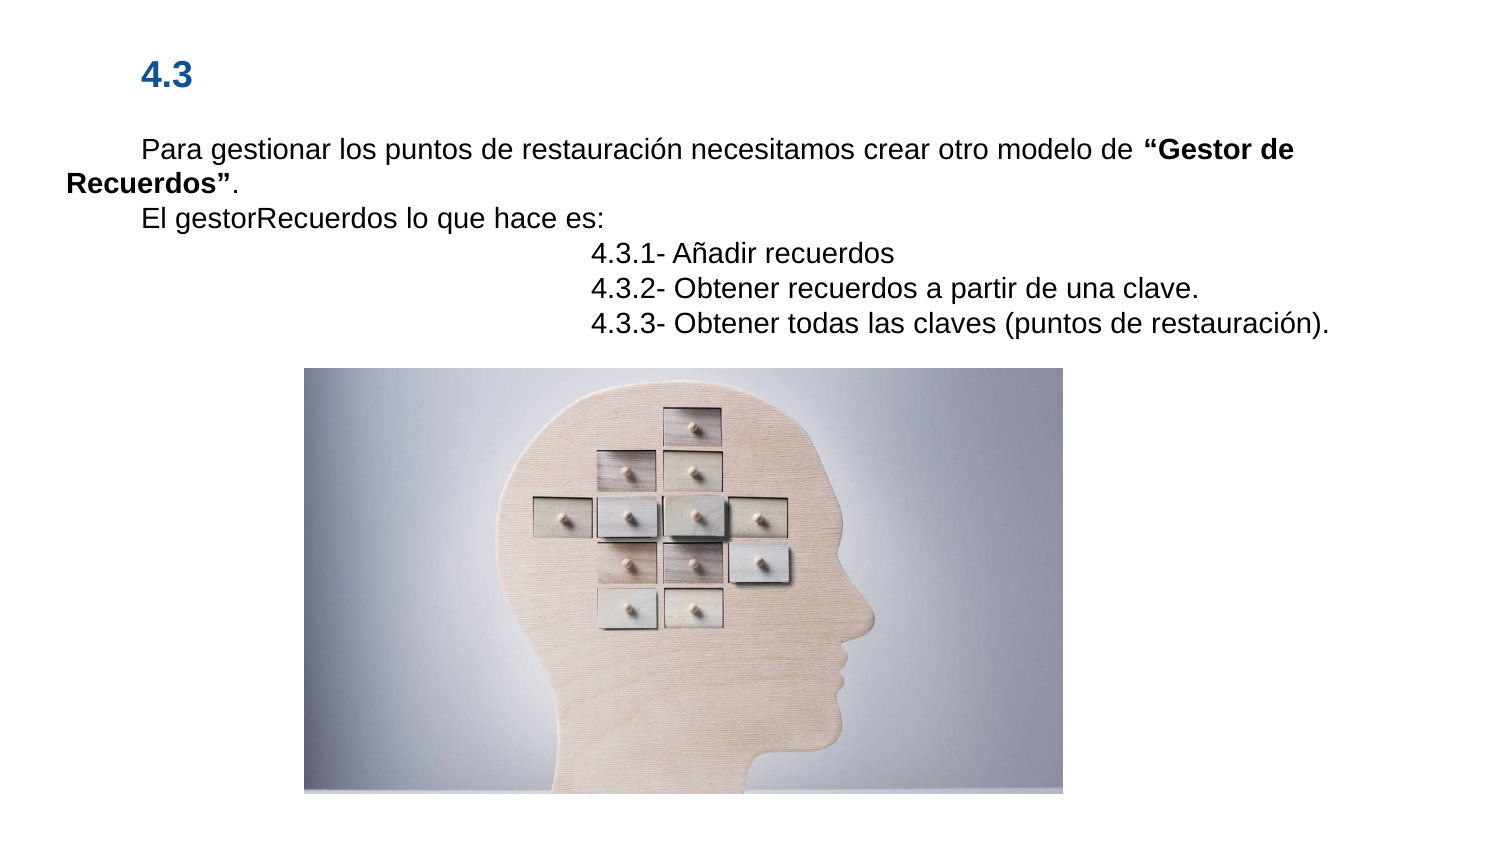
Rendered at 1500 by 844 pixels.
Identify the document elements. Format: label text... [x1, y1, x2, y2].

list 4.3 Para gestionar los puntos de restauración necesitamos crear otro modelo de “Gestor de Recuerdos”. El gestorRecuerdos lo que hace es: 4.3.1- Añadir recuerdos 4.3.2- Obtener recuerdos a partir de una clave. 4.3.3- Obtener todas las claves (puntos de restauración). [51, 34, 1449, 369]
picture [304, 368, 1063, 794]
